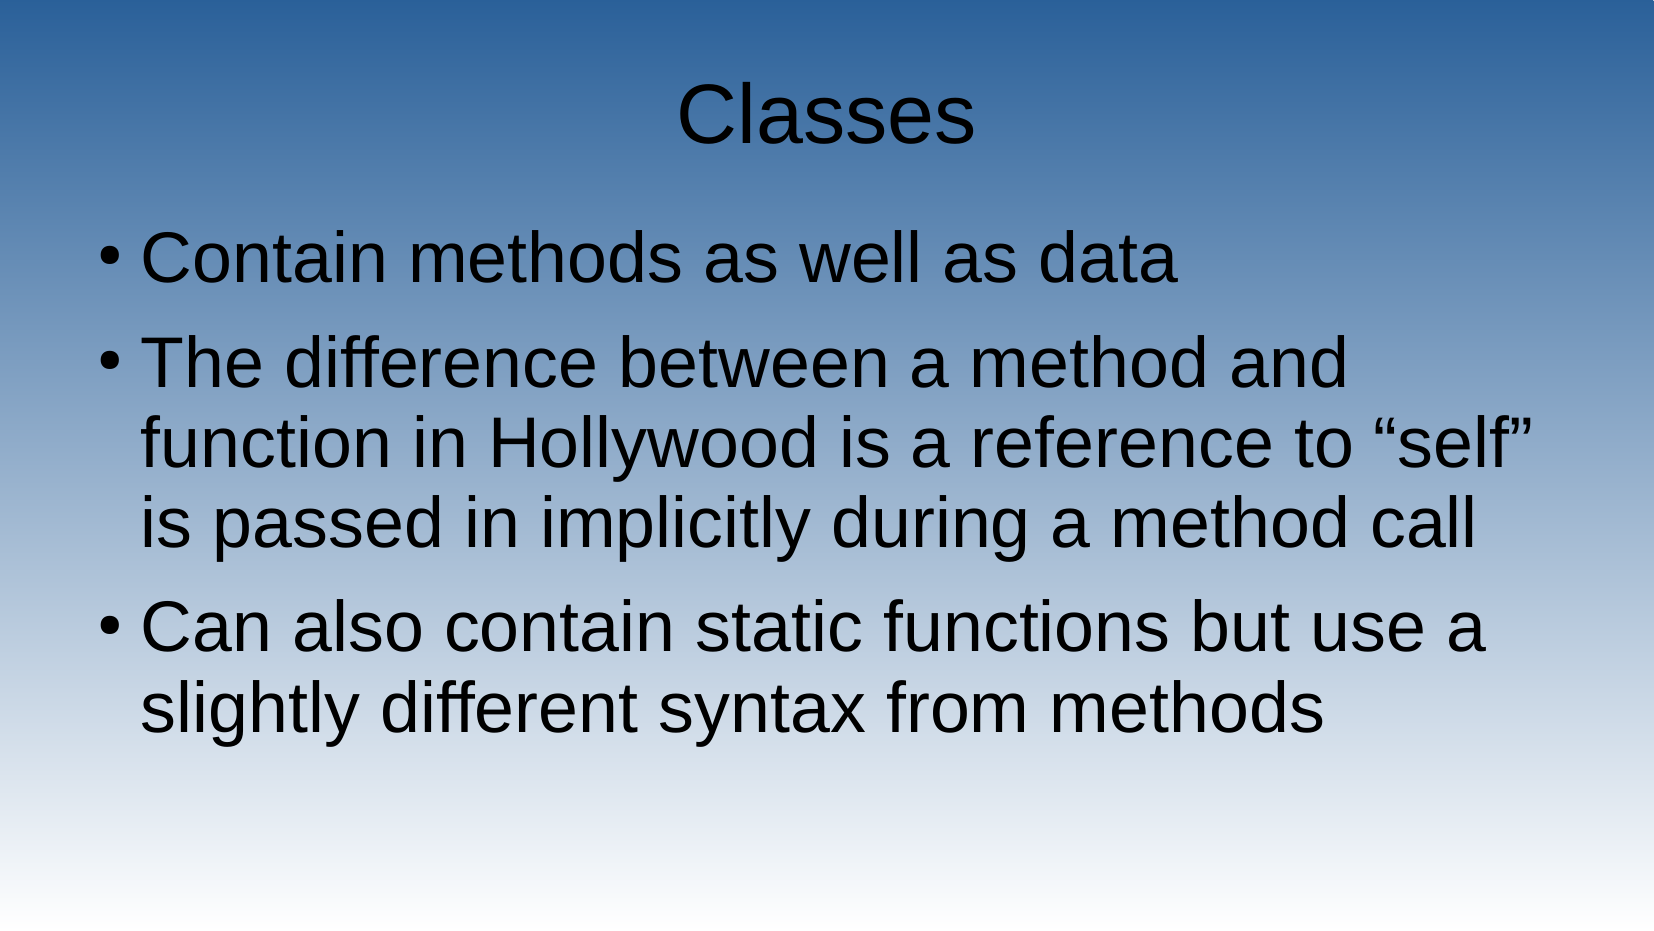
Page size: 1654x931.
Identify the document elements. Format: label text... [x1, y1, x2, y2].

title Classes [82, 37, 1571, 193]
list Contain methods as well as data The difference between a method and function in Hollywood is a reference to “self” is passed in implicitly during a method call Can also contain static functions but use a slightly different syntax from methods [82, 217, 1571, 757]
